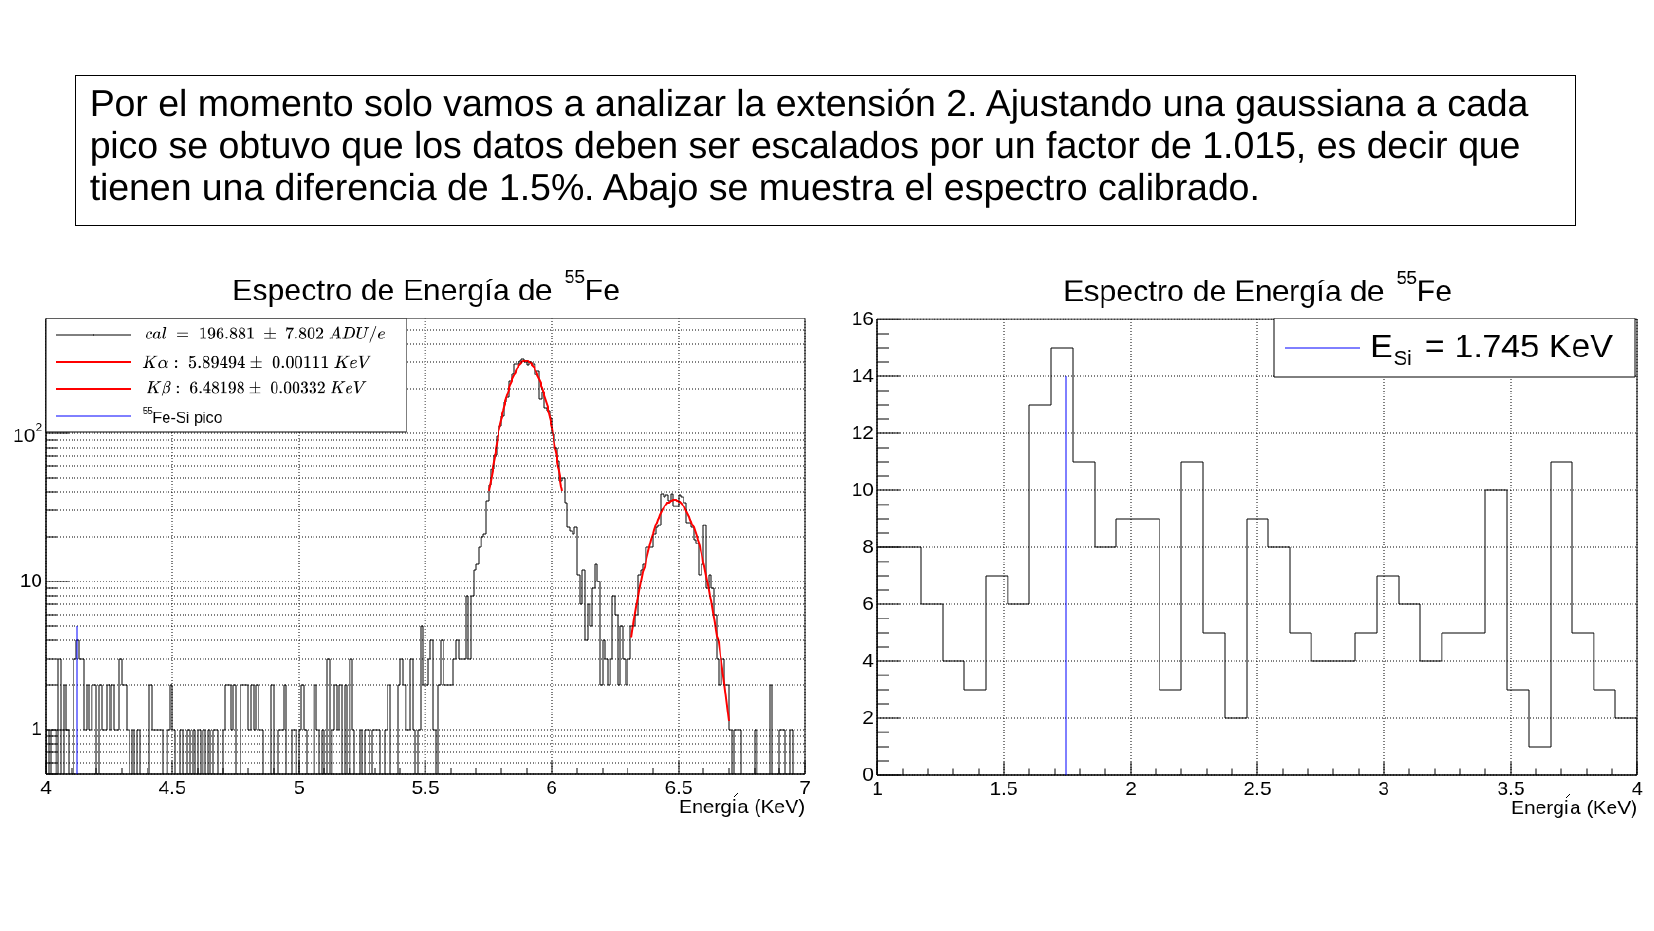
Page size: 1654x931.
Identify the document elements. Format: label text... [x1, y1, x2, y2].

text_box Por el momento solo vamos a analizar la extensión 2. Ajustando una gaussiana a cada pico se obtuvo que los datos deben ser escalados por un factor de 1.015, es decir que tienen una diferencia de 1.5%. Abajo se muestra el espectro calibrado. [75, 75, 1576, 226]
picture [0, 262, 1651, 826]
